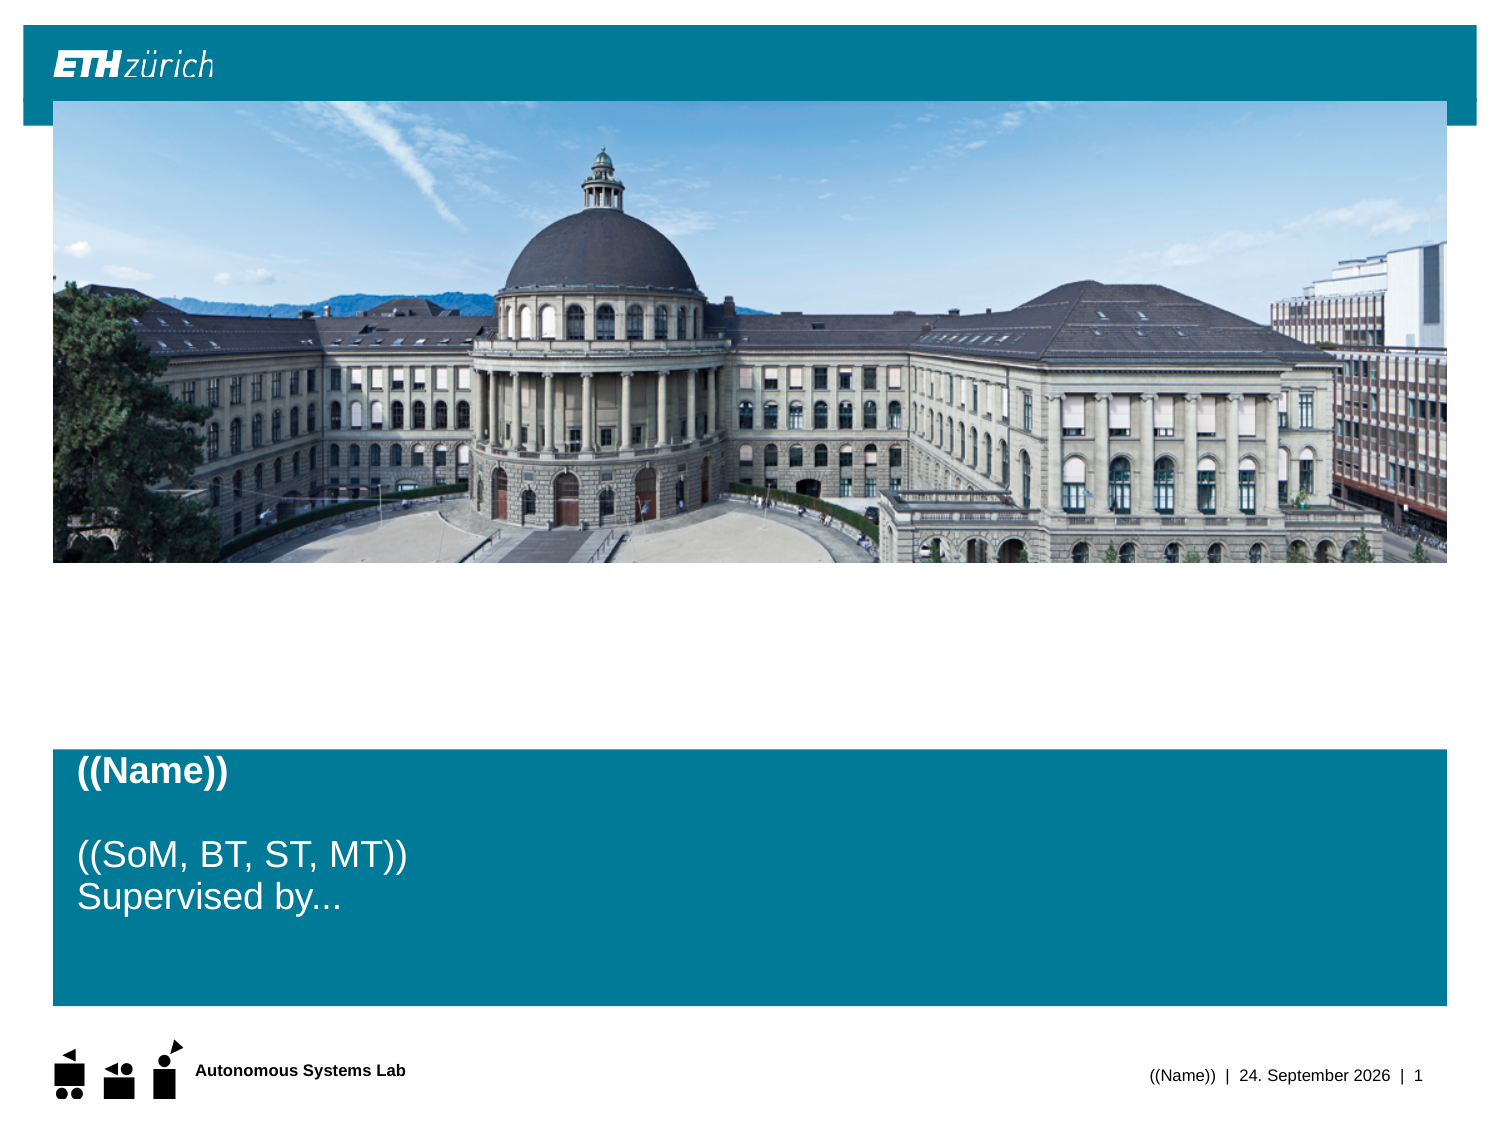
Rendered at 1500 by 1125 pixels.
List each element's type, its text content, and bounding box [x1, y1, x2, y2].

subtitle ((Name)) ((SoM, BT, ST, MT)) Supervised by... [53, 749, 1447, 1007]
picture [53, 102, 1447, 563]
